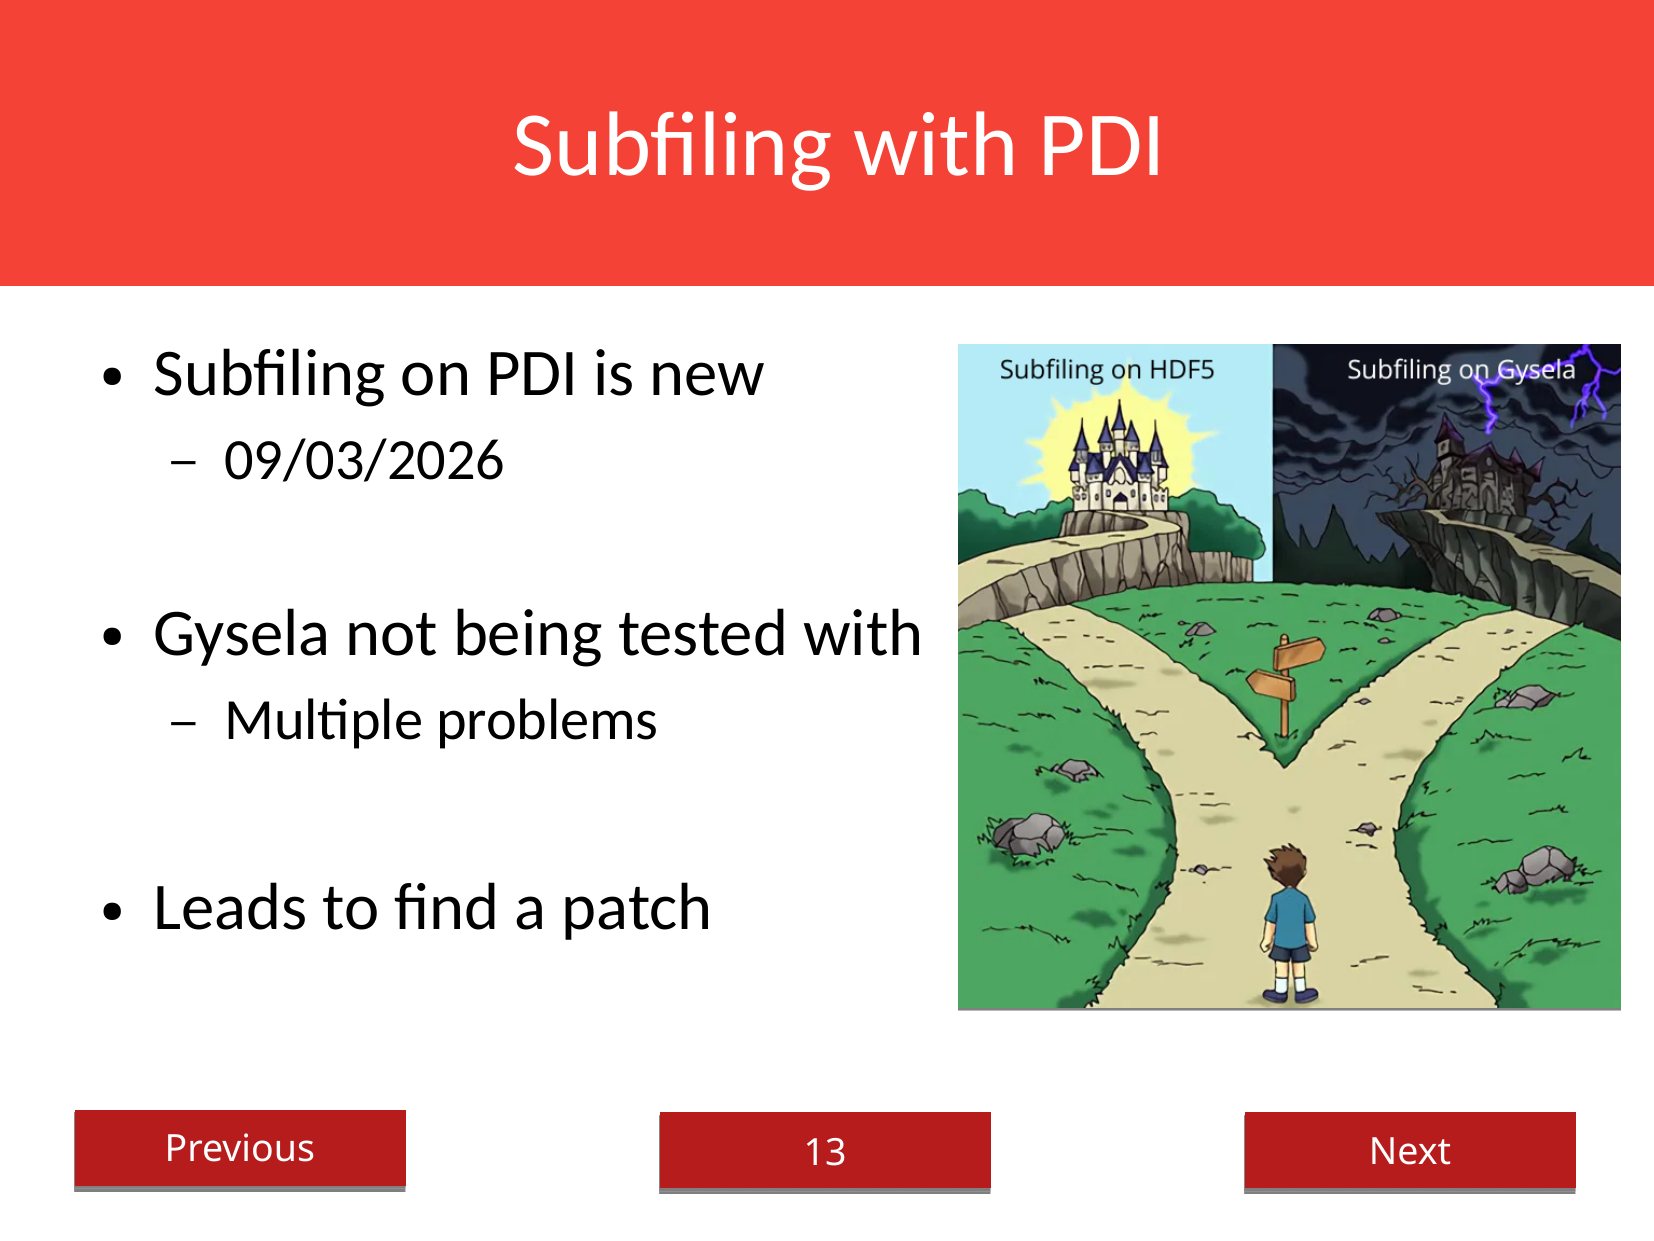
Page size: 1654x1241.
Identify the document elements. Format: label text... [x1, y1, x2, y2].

text_box Previous [75, 1110, 406, 1186]
text_box Next [1245, 1112, 1576, 1188]
picture [958, 344, 1621, 1008]
text_box <numéro> [690, 1117, 961, 1188]
text_box [660, 1112, 991, 1188]
list Subfiling on PDI is new 09/03/2026 Gysela not being tested with Multiple problems Leads to find a patch [82, 345, 958, 1010]
title Subfiling with PDI [60, 49, 1621, 257]
